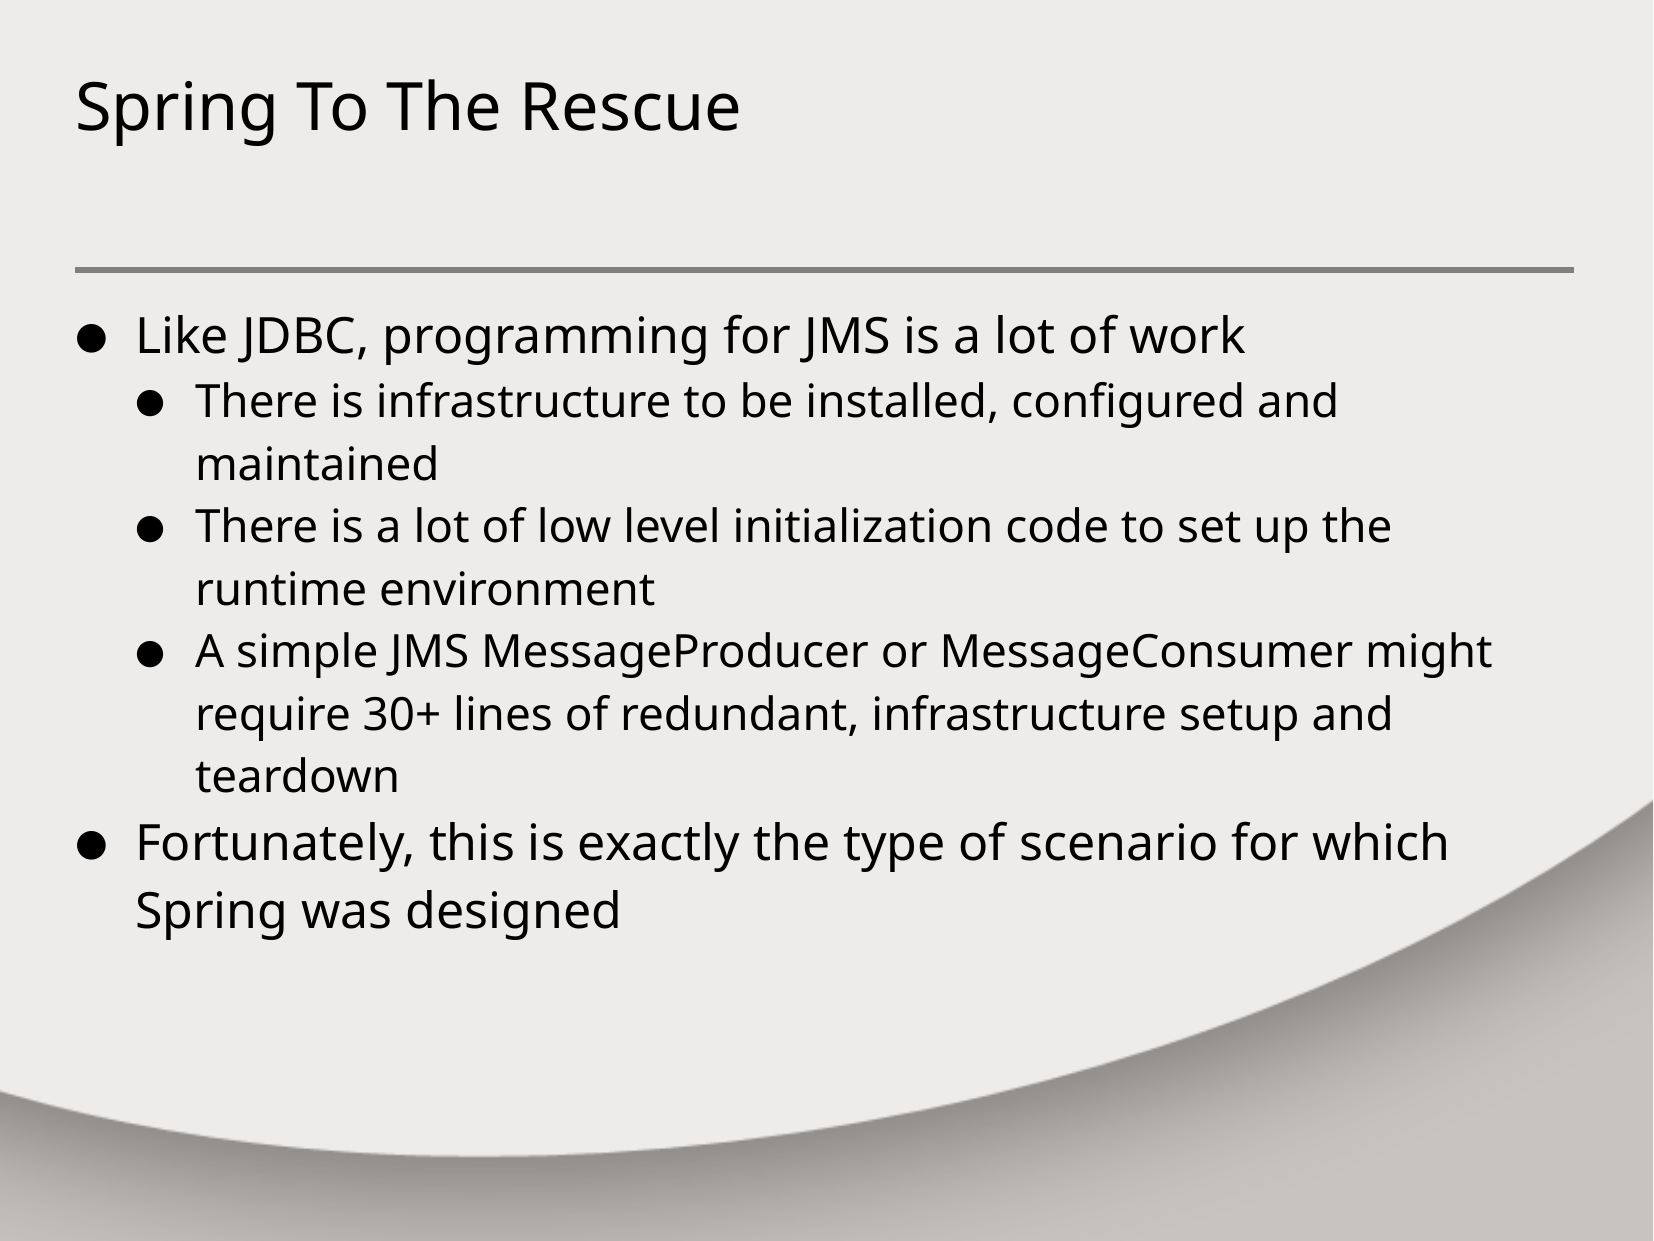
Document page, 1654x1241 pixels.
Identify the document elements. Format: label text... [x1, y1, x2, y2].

list Like JDBC, programming for JMS is a lot of work There is infrastructure to be installed, configured and maintained There is a lot of low level initialization code to set up the runtime environment A simple JMS MessageProducer or MessageConsumer might require 30+ lines of redundant, infrastructure setup and teardown Fortunately, this is exactly the type of scenario for which Spring was designed [75, 300, 1576, 1163]
picture [0, 0, 1654, 1241]
title Spring To The Rescue [75, 75, 1576, 226]
